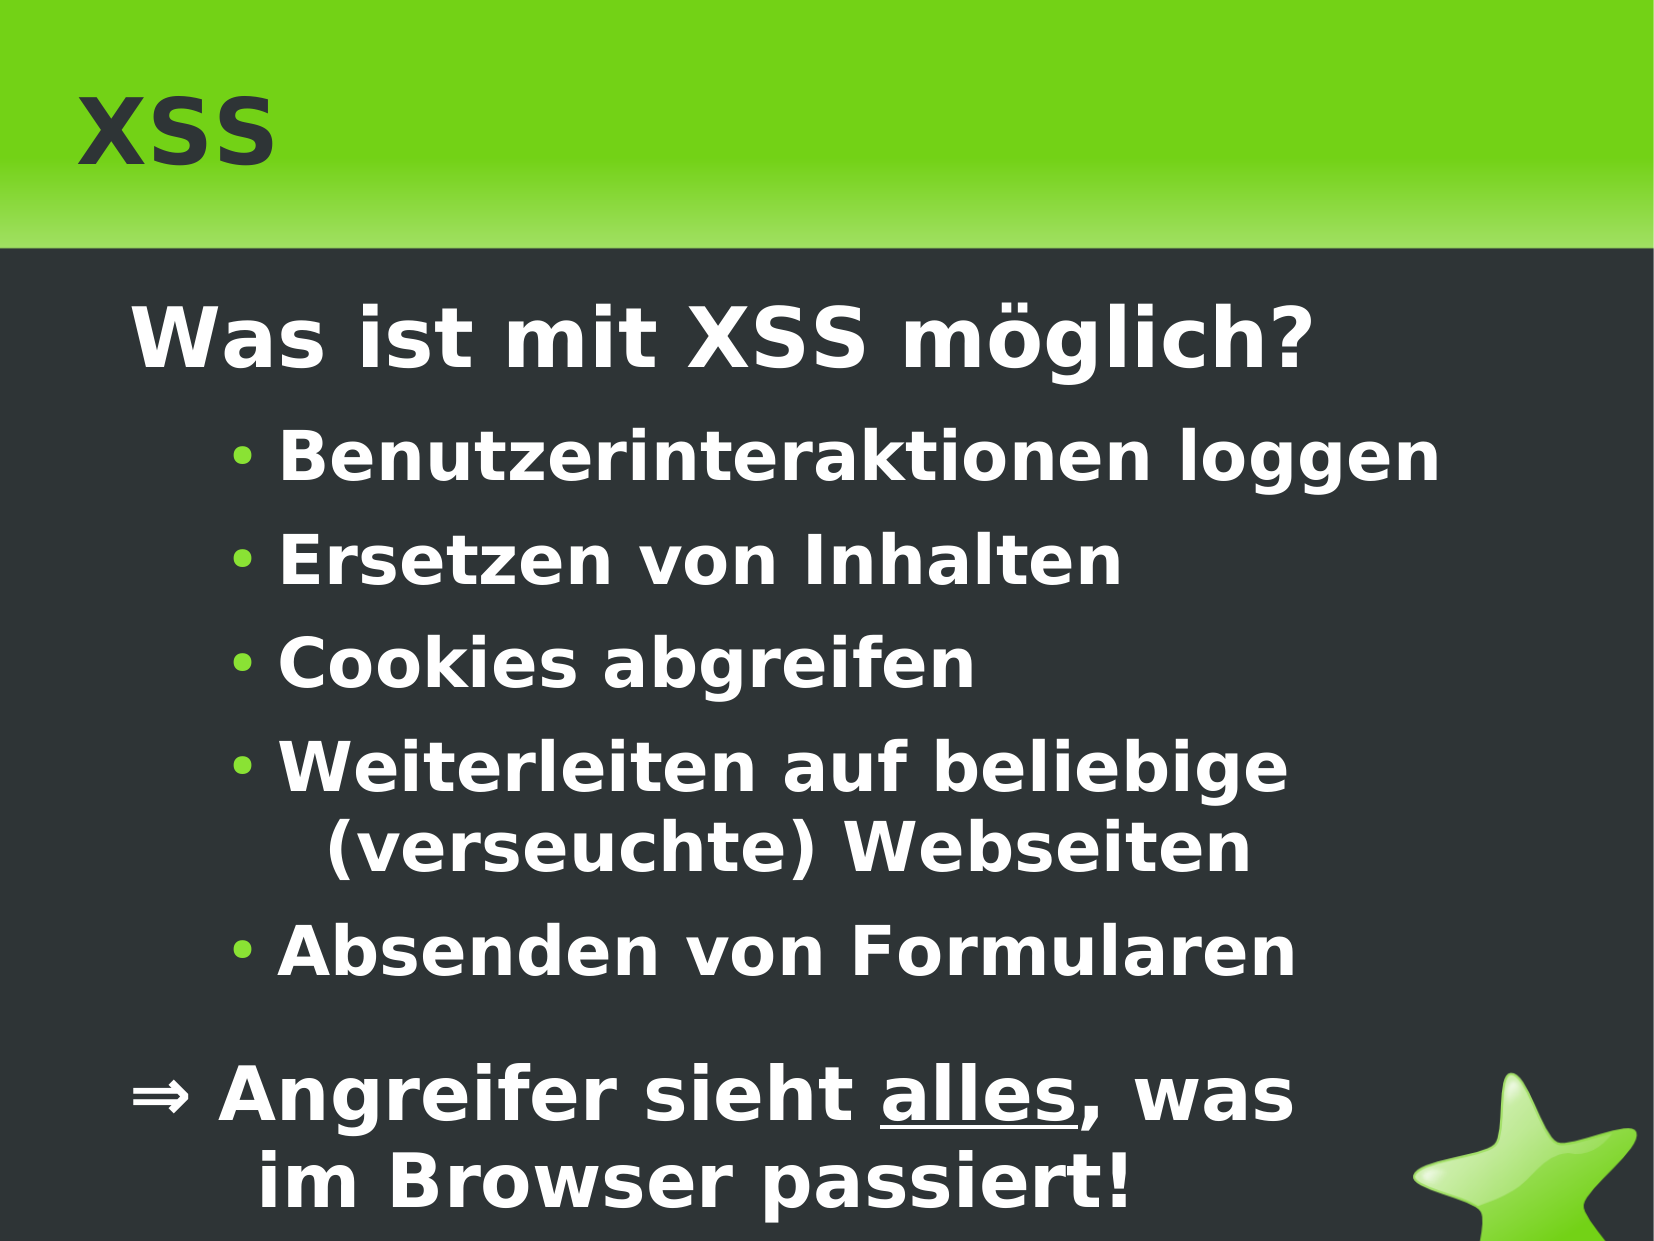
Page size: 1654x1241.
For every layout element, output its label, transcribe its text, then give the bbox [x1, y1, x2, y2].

title XSS [76, 29, 1565, 237]
picture [0, 0, 1654, 1241]
list Was ist mit XSS möglich? Benutzerinteraktionen loggen Ersetzen von Inhalten Cookies abgreifen Weiterleiten auf beliebige (verseuchte) Webseiten Absenden von Formularen ⇒ Angreifer sieht alles, was im Browser passiert! [41, 290, 1561, 1226]
